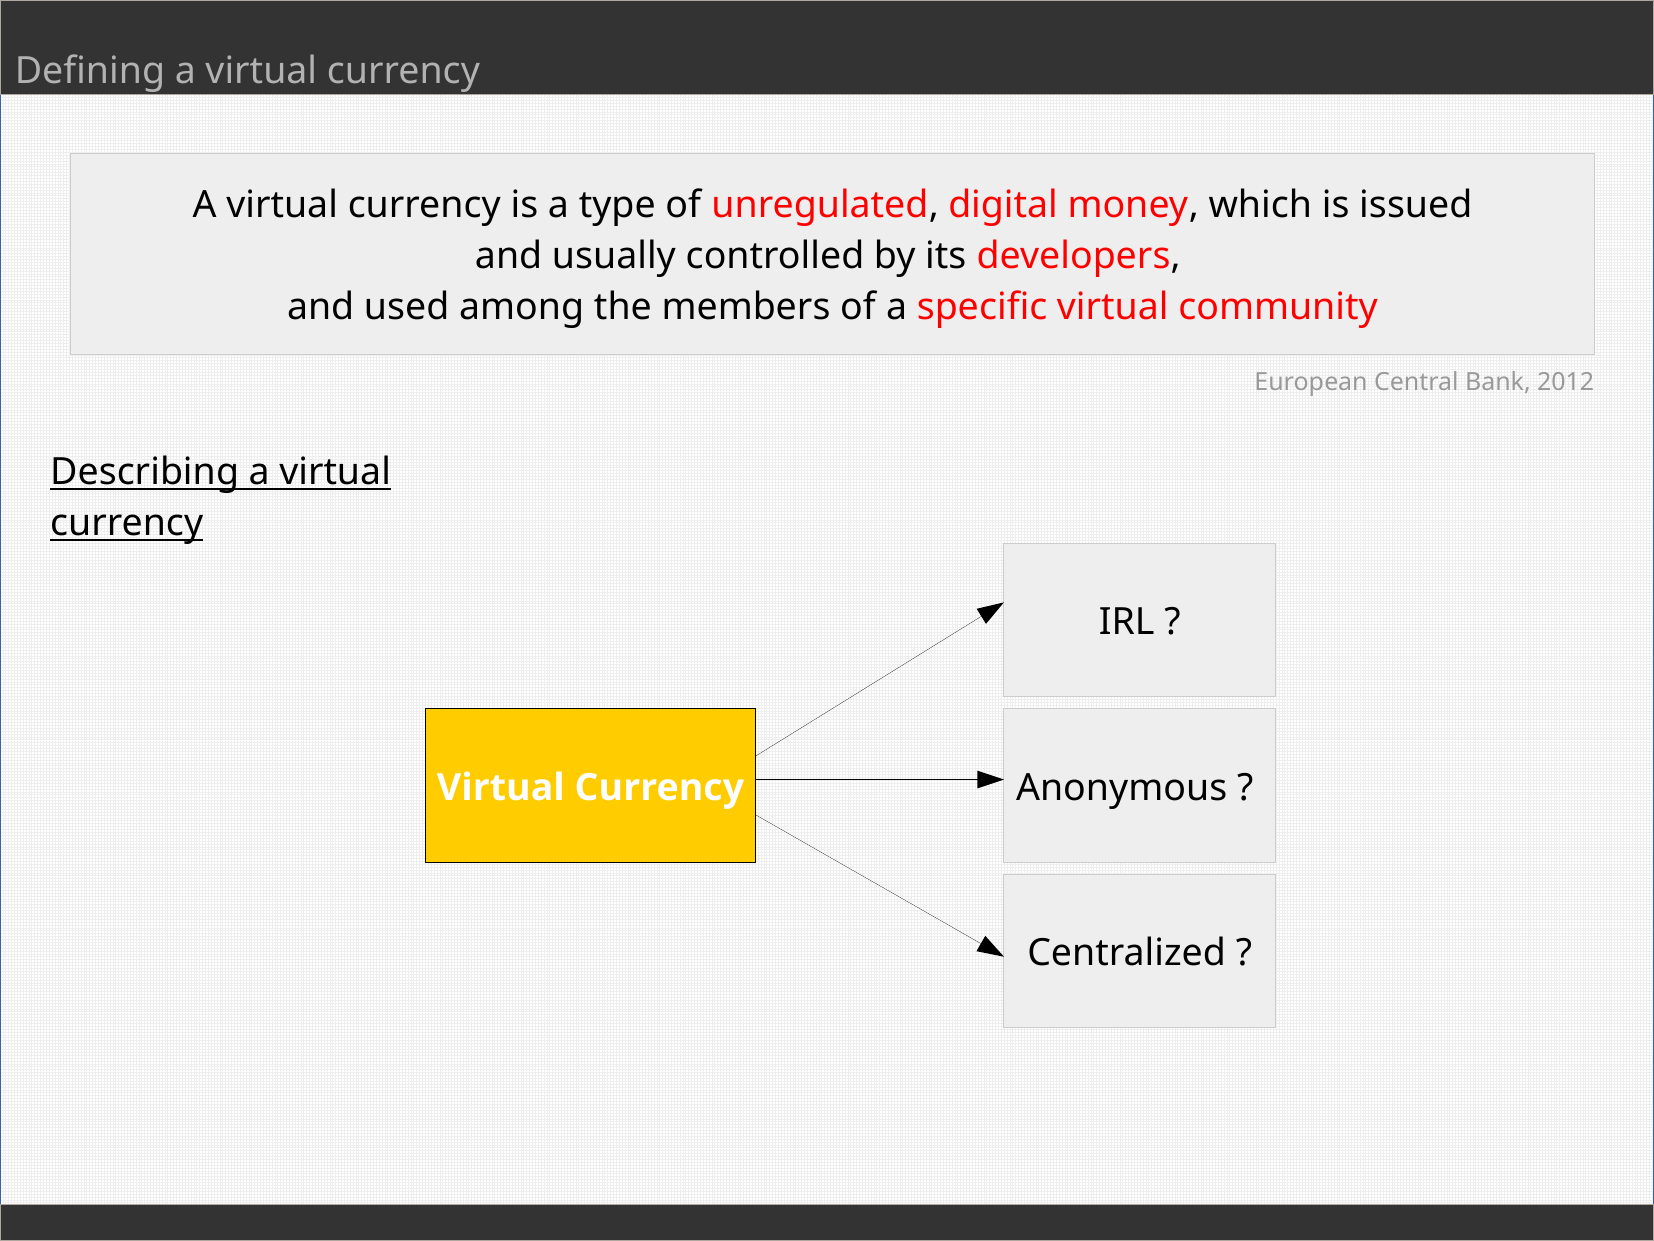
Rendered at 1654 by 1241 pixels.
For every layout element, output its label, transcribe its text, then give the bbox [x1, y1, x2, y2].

text_box A virtual currency is a type of unregulated, digital money, which is issued and usually controlled by its developers, and used among the members of a specific virtual community [70, 153, 1595, 355]
text_box Virtual Currency [425, 708, 756, 863]
text_box Describing a virtual currency [35, 437, 556, 497]
text_box IRL ? [1003, 543, 1276, 697]
text_box Centralized ? [1003, 874, 1276, 1028]
text_box Defining a virtual currency [0, 35, 650, 95]
text_box Anonymous ? [1003, 708, 1276, 863]
text_box [0, 0, 1654, 1241]
text_box European Central Bank, 2012 [1231, 355, 1610, 401]
